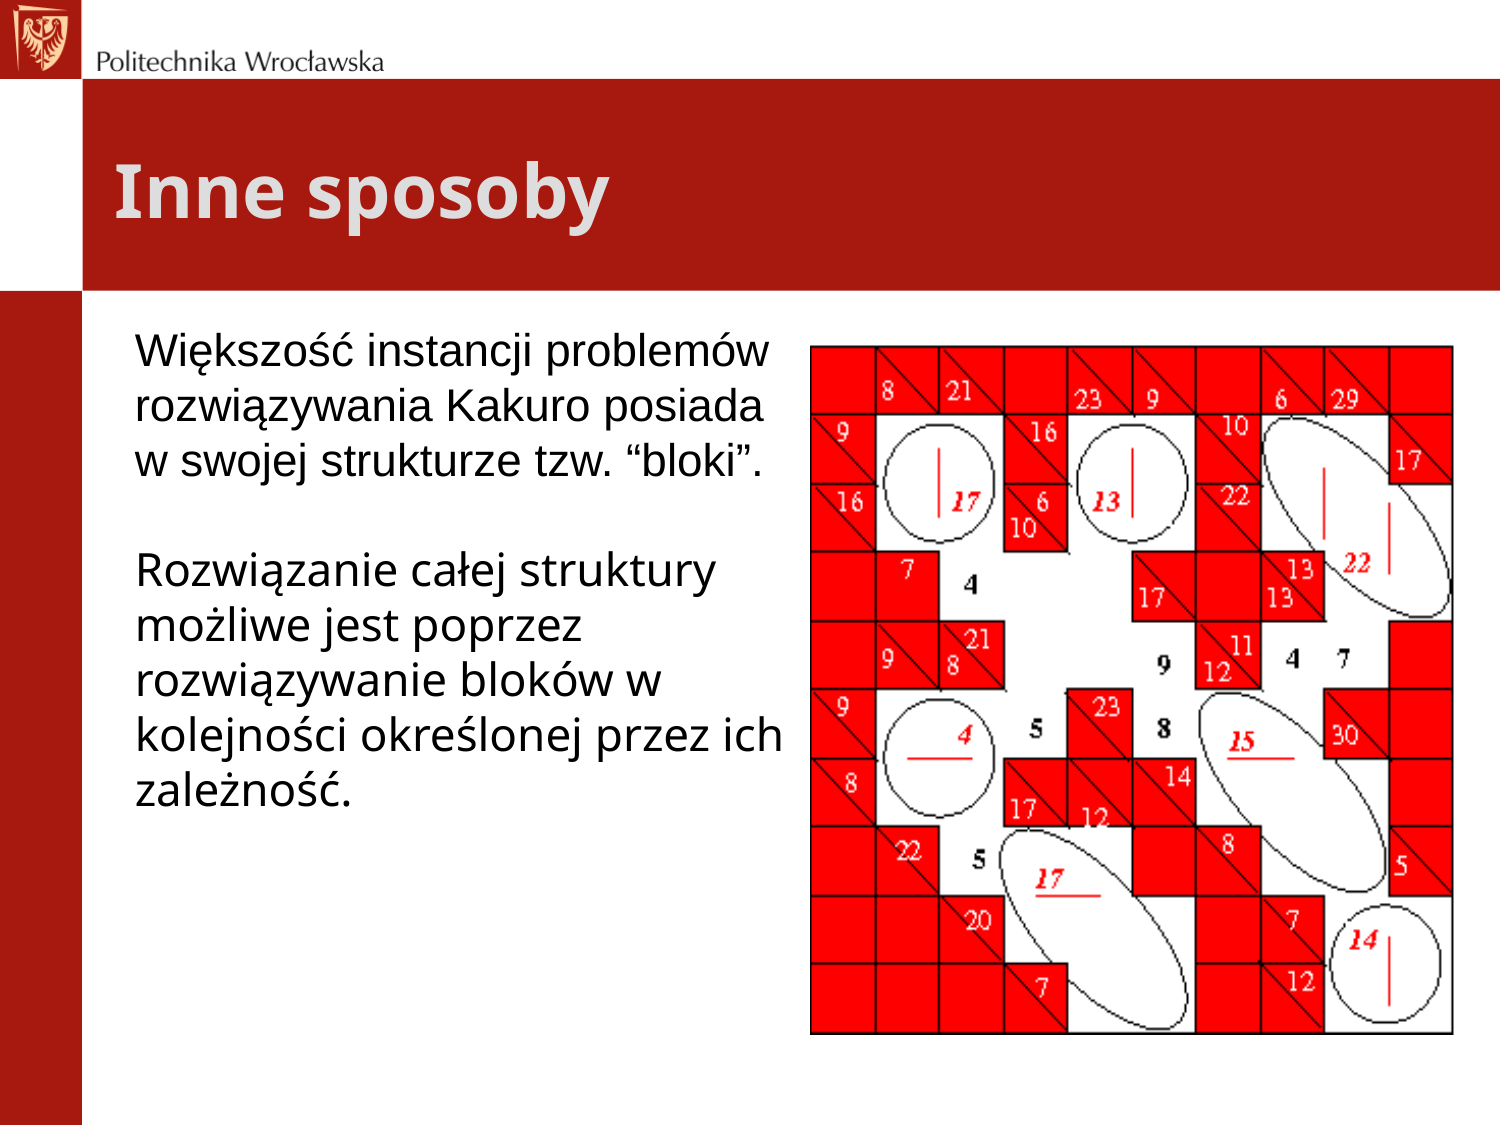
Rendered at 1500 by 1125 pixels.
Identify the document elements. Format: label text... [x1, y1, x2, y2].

picture [0, 0, 384, 79]
picture [810, 344, 1456, 1036]
text_box Inne sposoby [100, 103, 1483, 273]
text_box Większość instancji problemów rozwiązywania Kakuro posiada w swojej strukturze tzw. “bloki”. Rozwiązanie całej struktury możliwe jest poprzez rozwiązywanie bloków w kolejności określonej przez ich zależność. [120, 312, 800, 1110]
